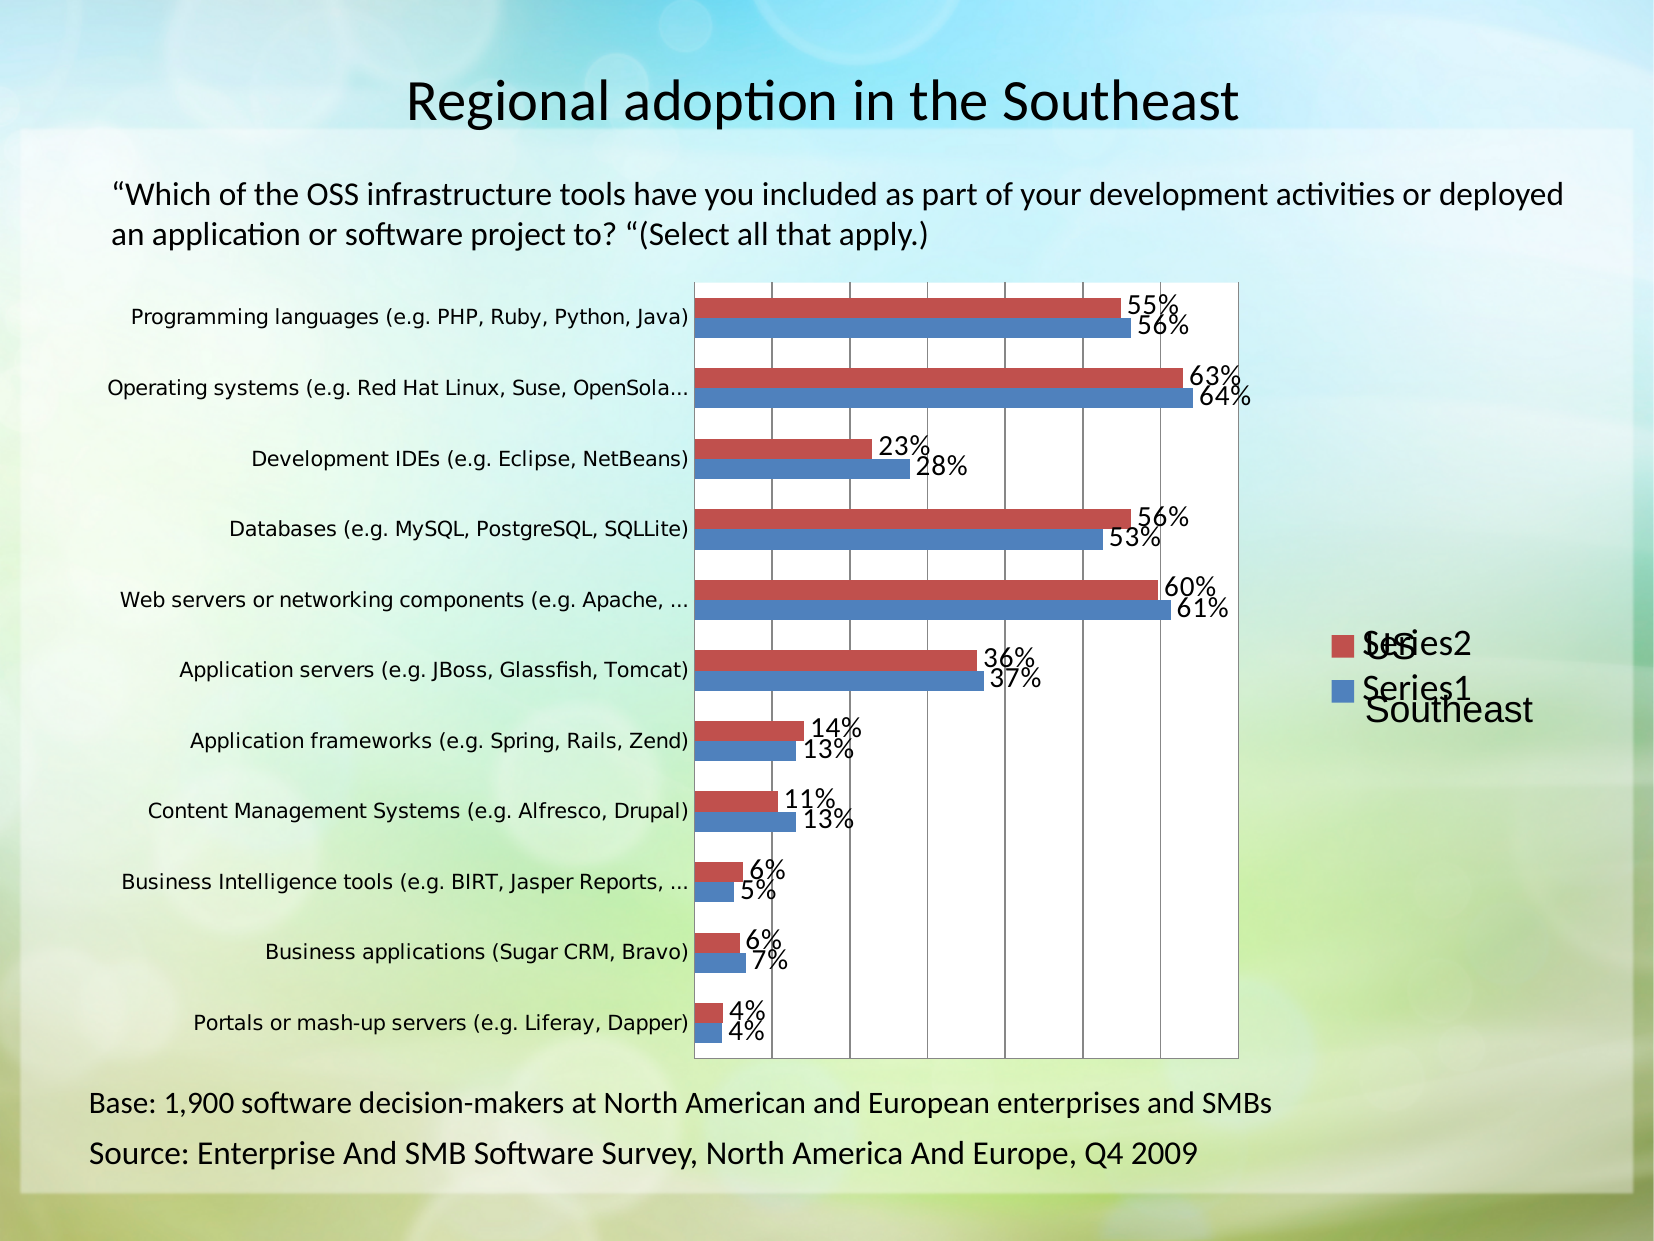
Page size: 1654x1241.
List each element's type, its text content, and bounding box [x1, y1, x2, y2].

picture [0, 0, 1654, 1241]
text_box Base: 1,900 software decision-makers at North American and European enterprises and SMBs [73, 1072, 1651, 1128]
text_box US [1350, 618, 1467, 676]
text_box Southeast [1350, 680, 1654, 738]
chart [96, 261, 1566, 1072]
text_box “Which of the OSS infrastructure tools have you included as part of your development activities or deployed an application or software project to? “(Select all that apply.) [96, 165, 1585, 260]
title Regional adoption in the Southeast [80, 68, 1569, 144]
text_box Source: Enterprise And SMB Software Survey, North America And Europe, Q4 2009 [89, 1131, 1569, 1172]
